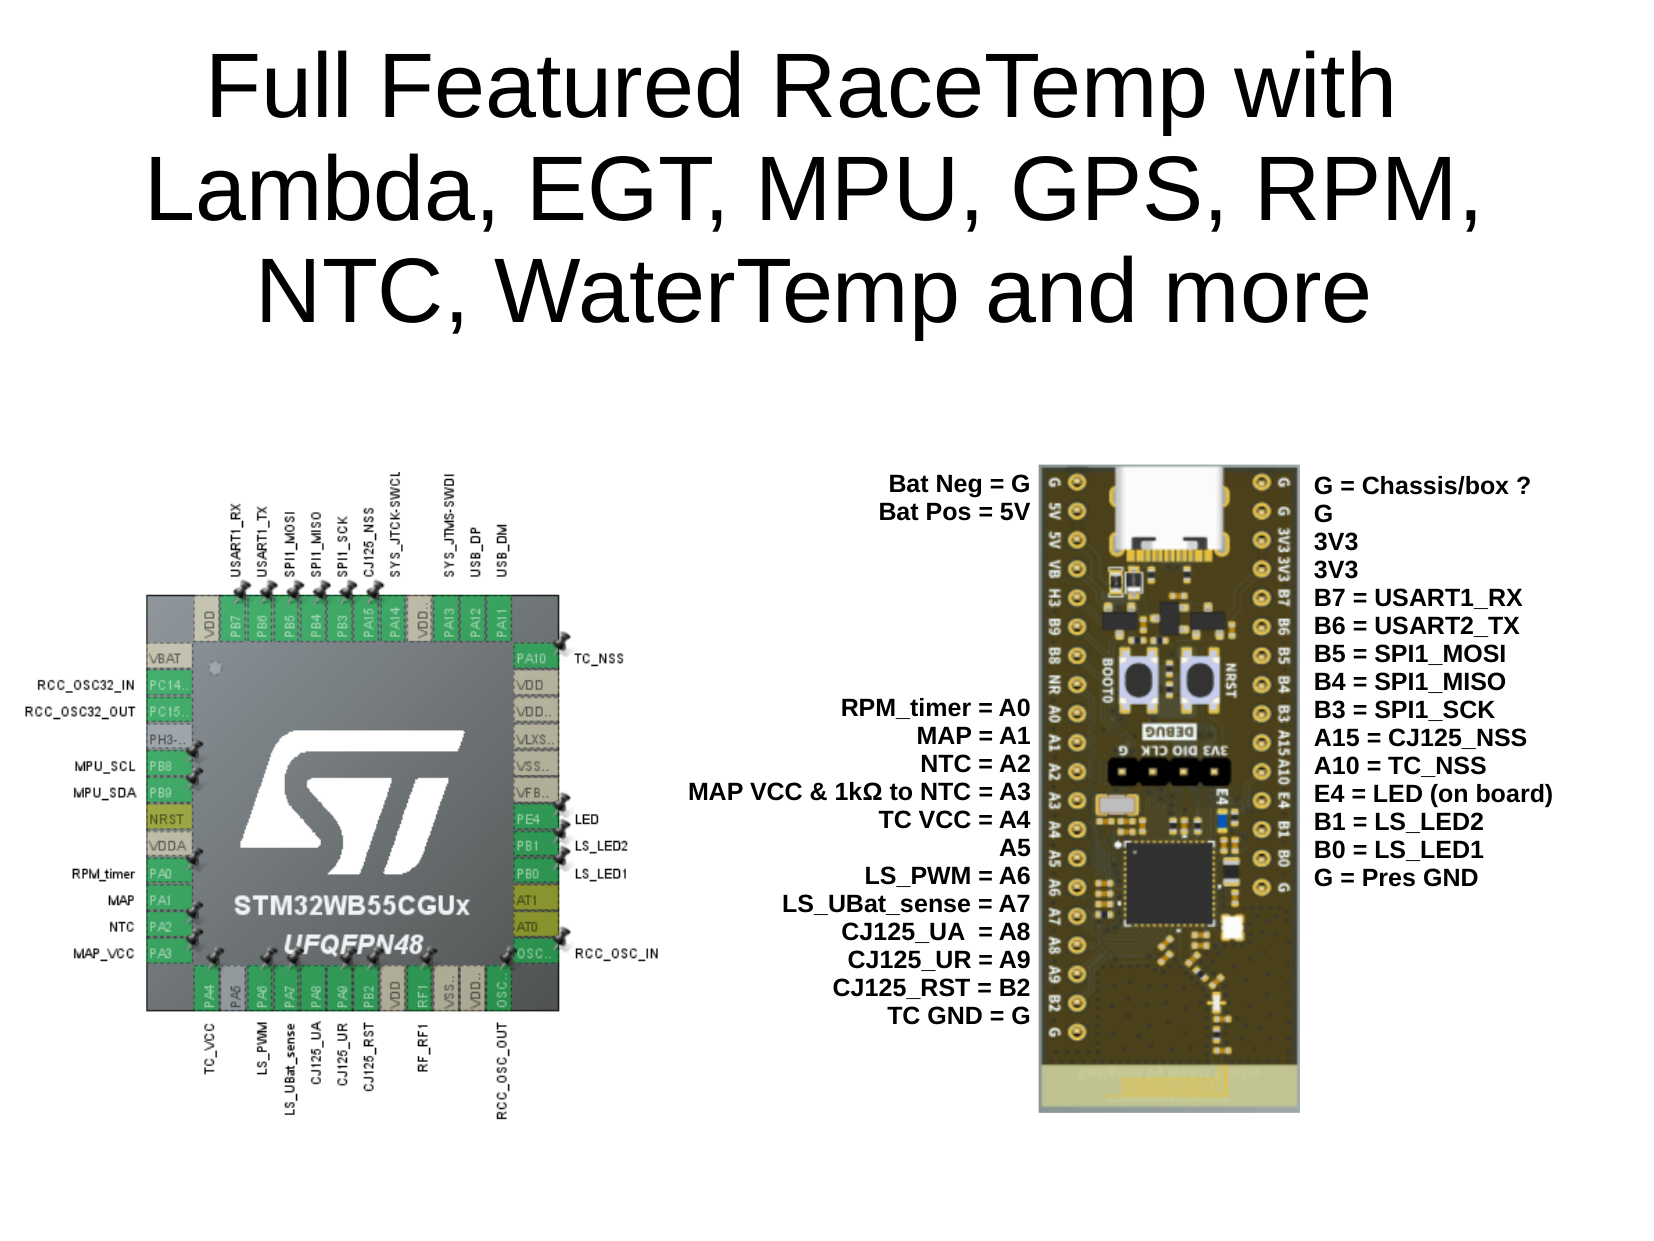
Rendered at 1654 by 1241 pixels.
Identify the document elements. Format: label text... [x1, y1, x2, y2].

picture [23, 472, 662, 1123]
title Full Featured RaceTemp with Lambda, EGT, MPU, GPS, RPM, NTC, WaterTemp and more [70, 34, 1559, 343]
picture [1038, 464, 1300, 1113]
text_box G = Chassis/box ? G 3V3 3V3 B7 = USART1_RX B6 = USART2_TX B5 = SPI1_MOSI B4 = SPI1_MISO B3 = SPI1_SCK A15 = CJ125_NSS A10 = TC_NSS E4 = LED (on board) B1 = LS_LED2 B0 = LS_LED1 G = Pres GND [1299, 464, 1630, 948]
text_box Bat Neg = G Bat Pos = 5V RPM_timer = A0 MAP = A1 NTC = A2 MAP VCC & 1kΩ to NTC = A3 TC VCC = A4 A5 LS_PWM = A6 LS_UBat_sense = A7 CJ125_UA = A8 CJ125_UR = A9 CJ125_RST = B2 TC GND = G [673, 462, 1050, 1063]
